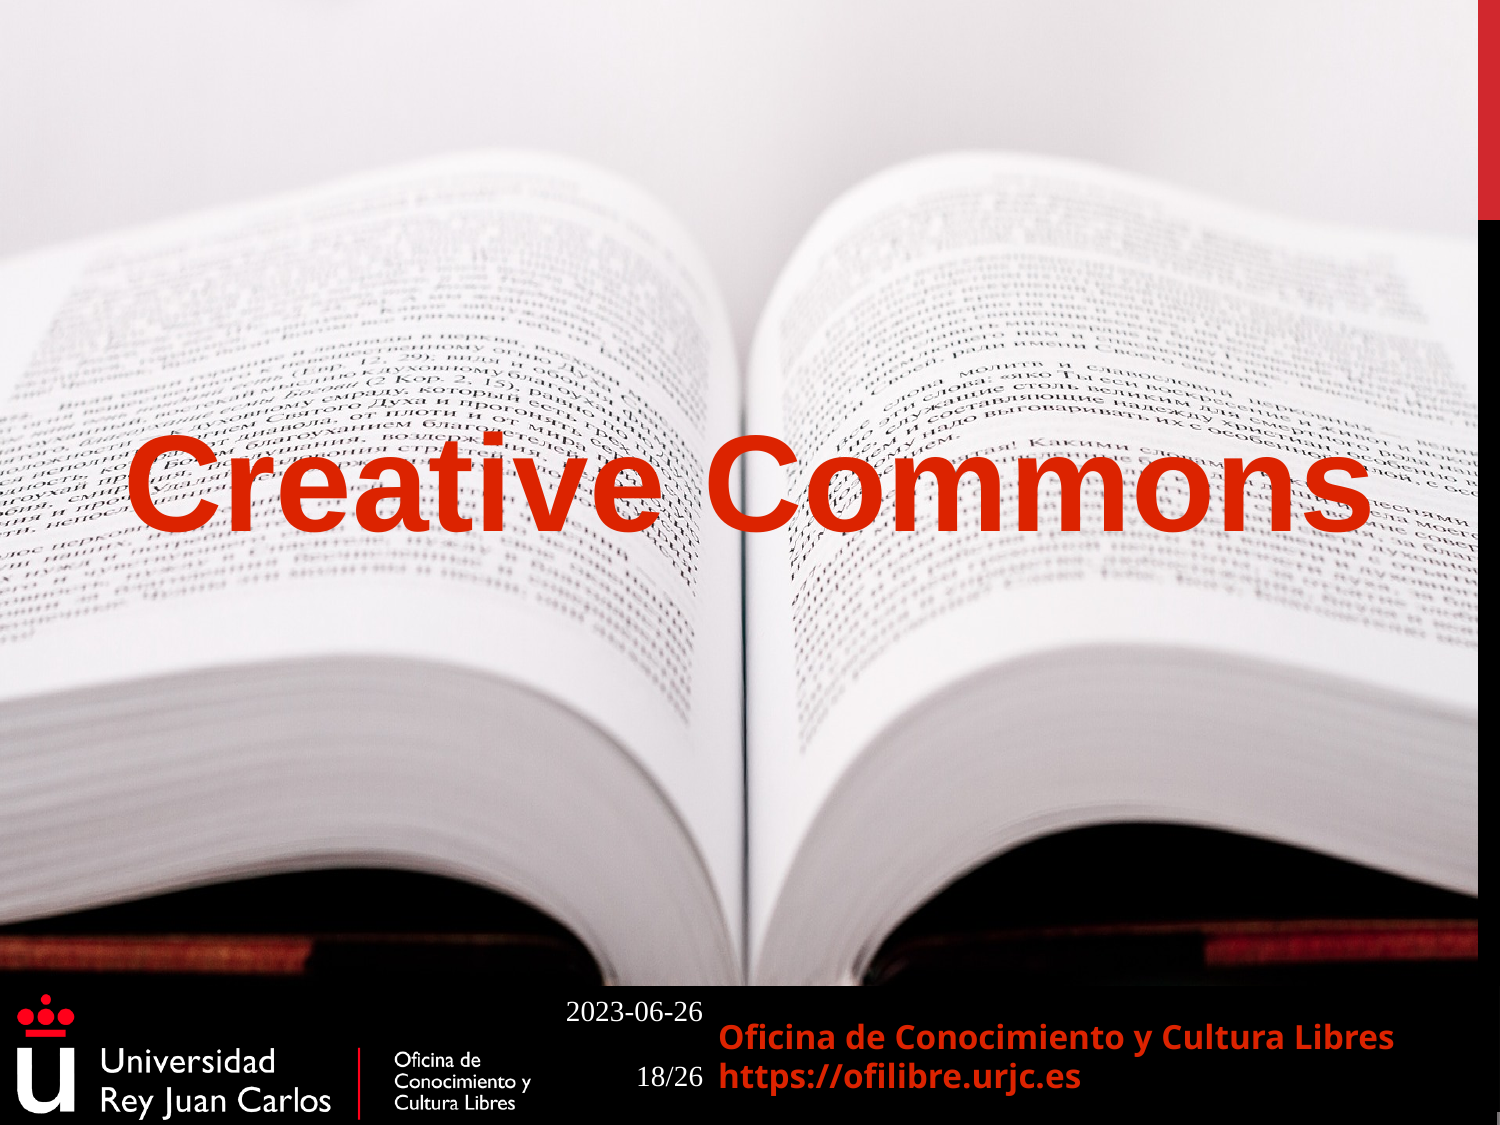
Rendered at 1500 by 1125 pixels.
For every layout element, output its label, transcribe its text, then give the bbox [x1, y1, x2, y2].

title Creative Commons [75, 389, 1425, 578]
picture [0, 0, 1478, 986]
picture [17, 994, 531, 1120]
